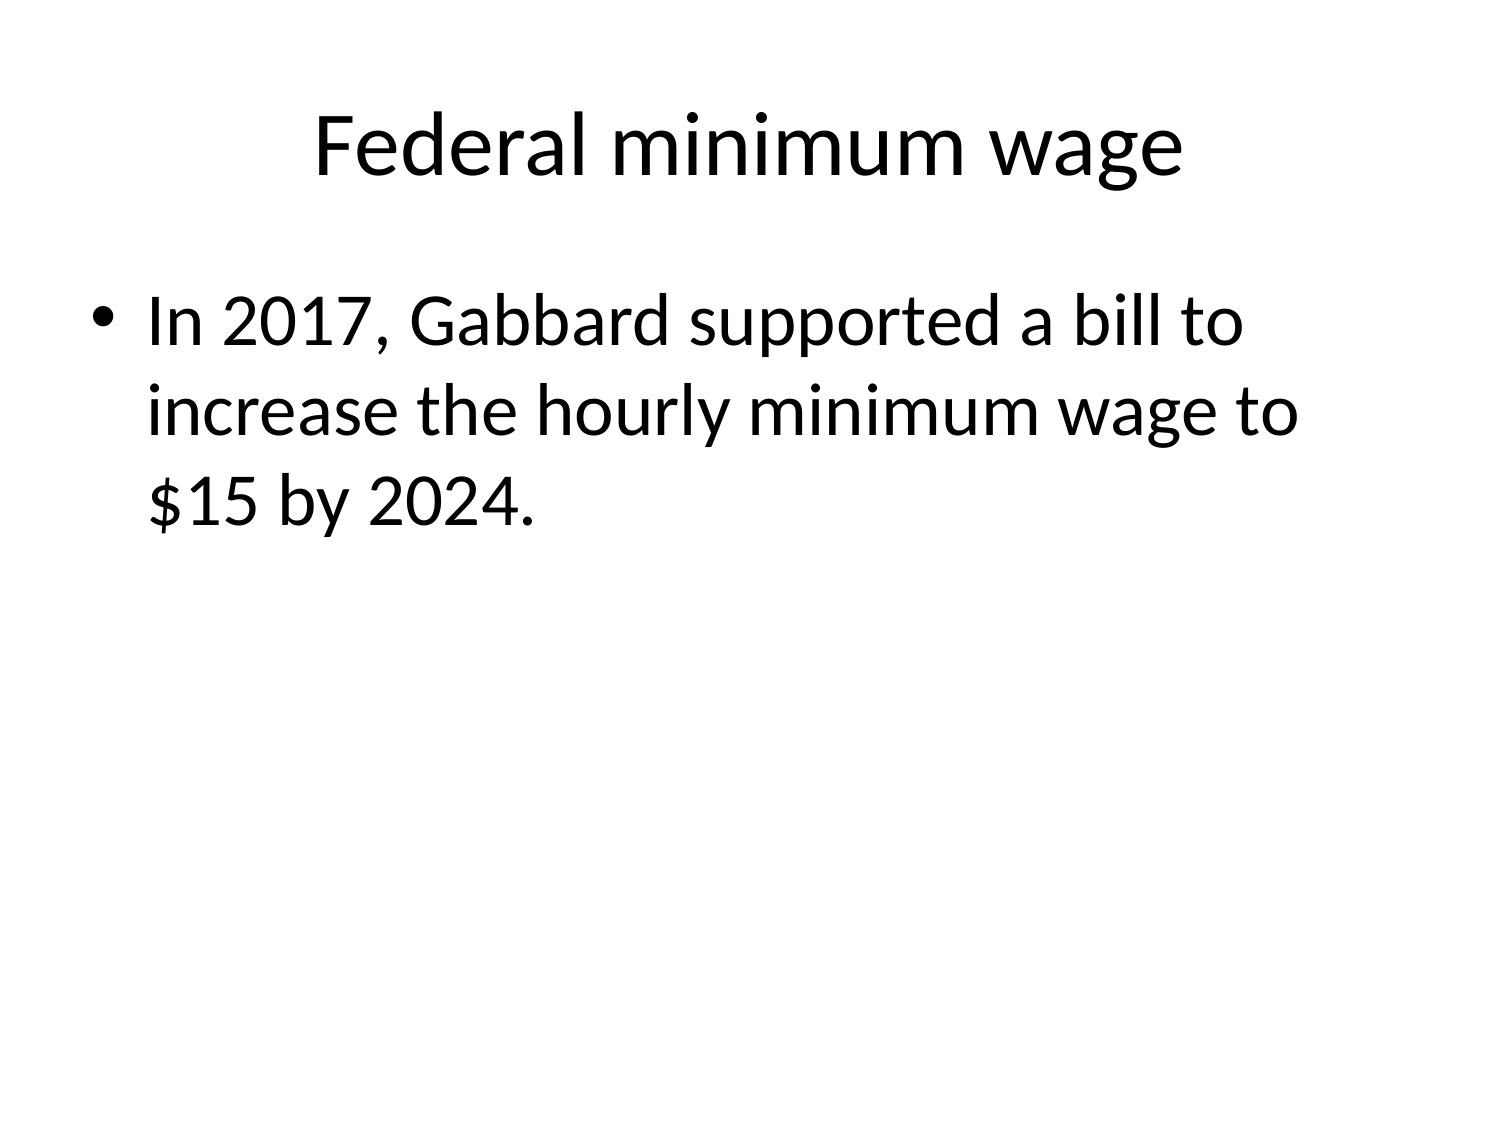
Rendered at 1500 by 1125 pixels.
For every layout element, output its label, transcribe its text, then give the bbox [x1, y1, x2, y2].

list In 2017, Gabbard supported a bill to increase the hourly minimum wage to $15 by 2024. [75, 262, 1425, 1005]
title Federal minimum wage [75, 45, 1425, 233]
